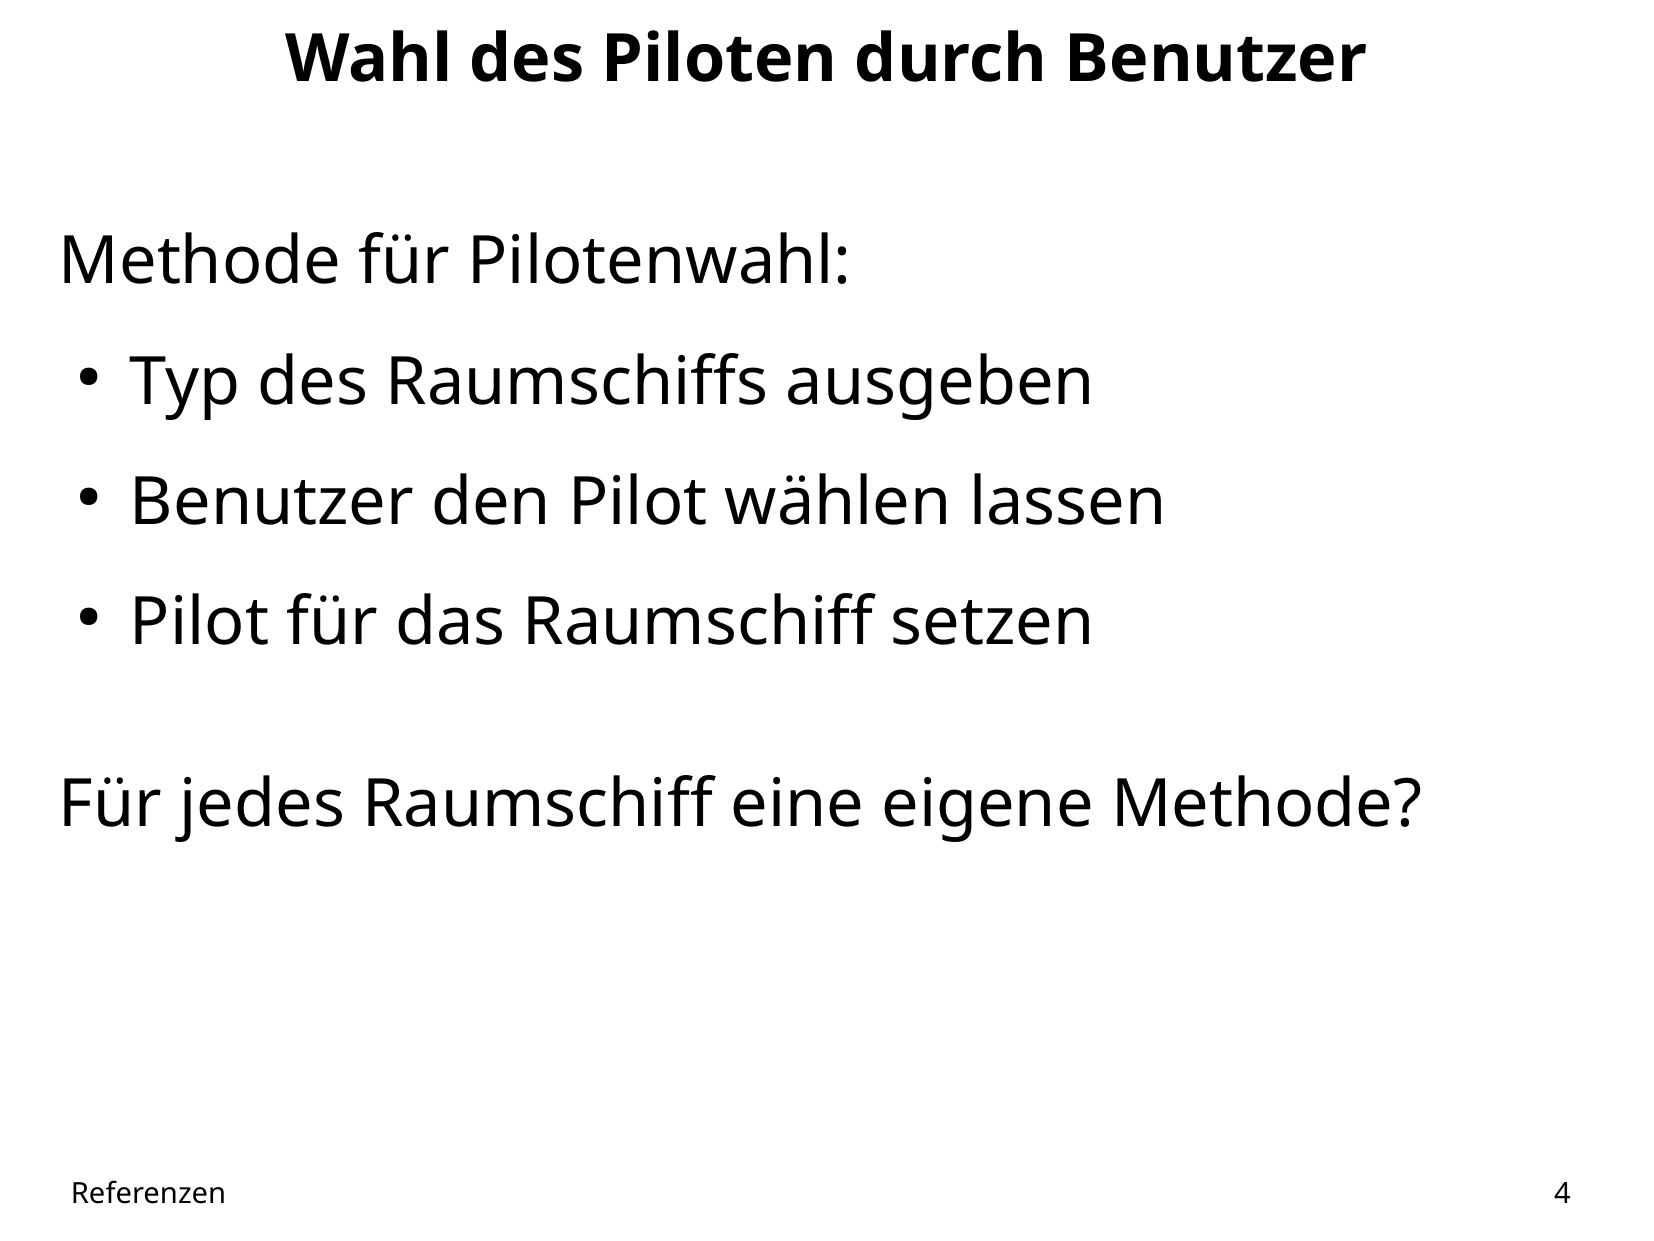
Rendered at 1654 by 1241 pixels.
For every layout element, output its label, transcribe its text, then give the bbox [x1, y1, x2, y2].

title Wahl des Piloten durch Benutzer [0, 5, 1654, 107]
list Methode für Pilotenwahl: Typ des Raumschiffs ausgeben Benutzer den Pilot wählen lassen Pilot für das Raumschiff setzen Für jedes Raumschiff eine eigene Methode? [59, 212, 1607, 1146]
